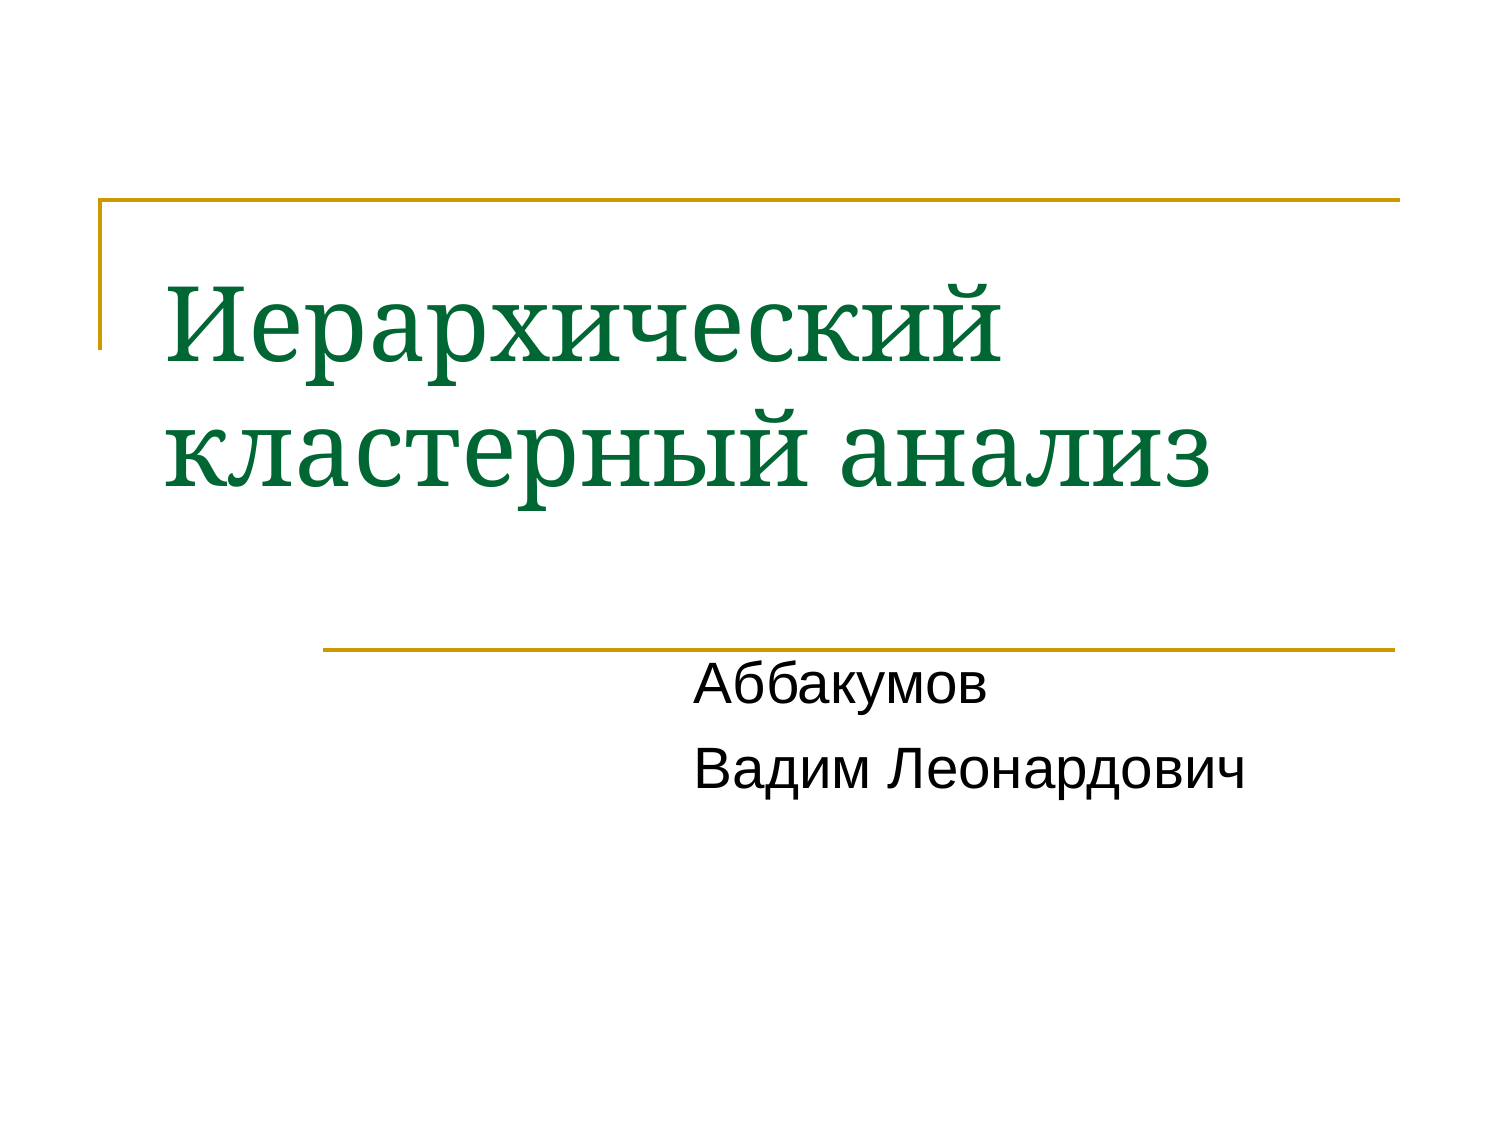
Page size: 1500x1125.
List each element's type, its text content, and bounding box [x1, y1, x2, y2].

subtitle Аббакумов Вадим Леонардович [679, 637, 1353, 925]
title Иерархический кластерный анализ [149, 249, 1401, 538]
